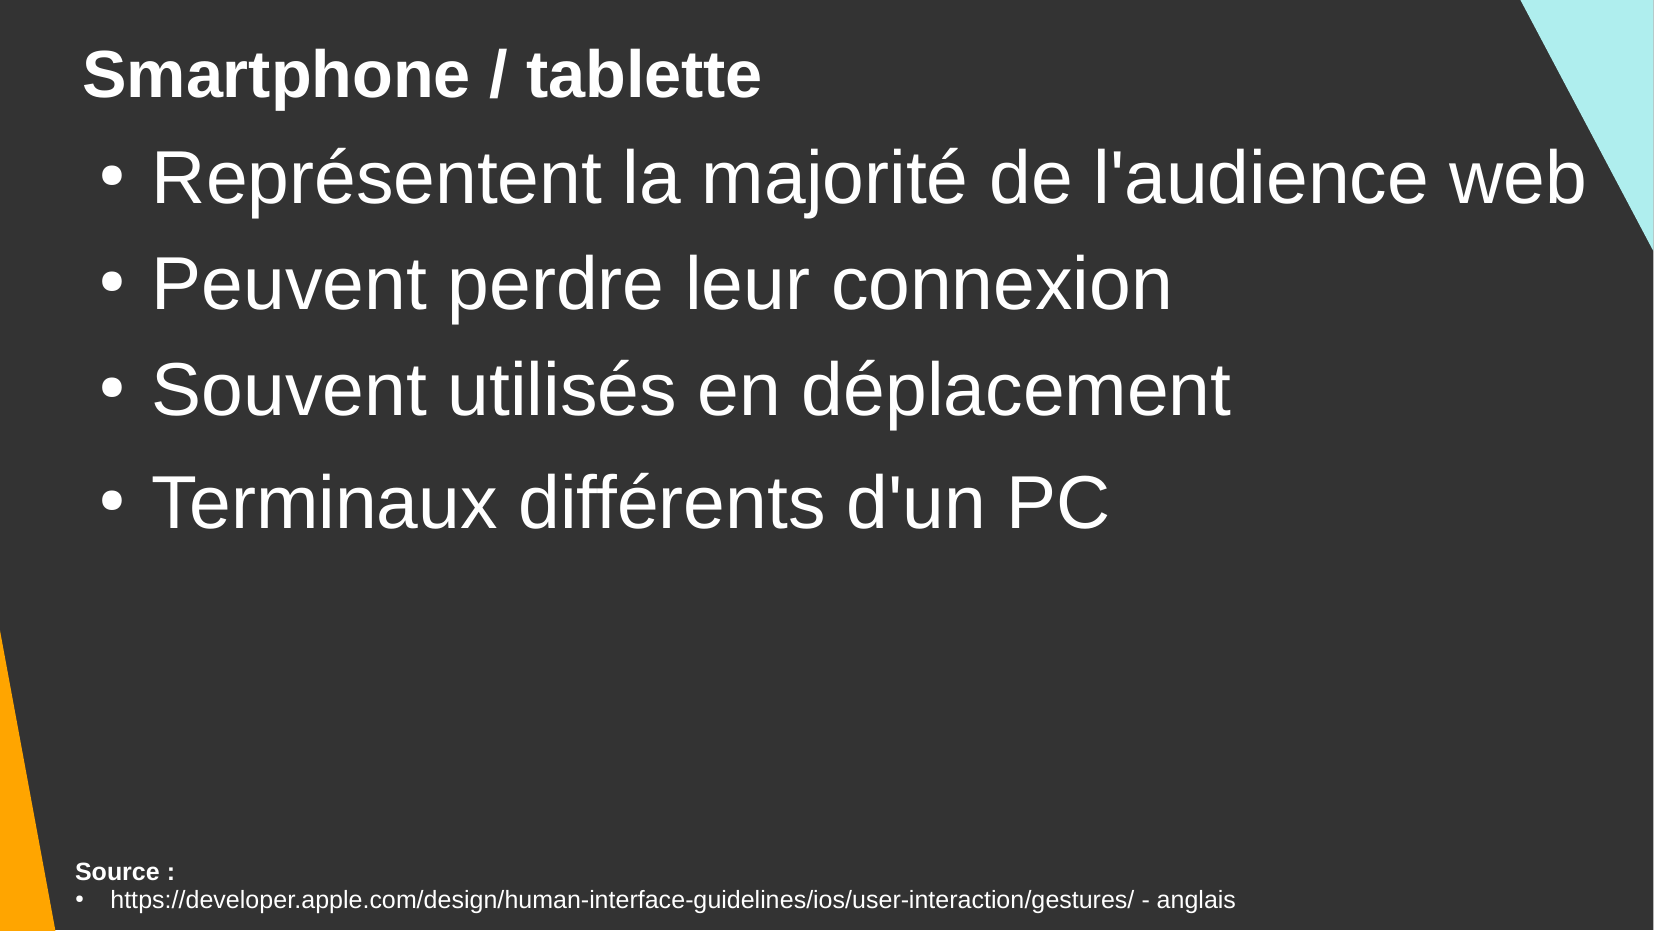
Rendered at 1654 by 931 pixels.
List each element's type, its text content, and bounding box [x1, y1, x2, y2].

list Représentent la majorité de l'audience web Peuvent perdre leur connexion Souvent utilisés en déplacement Terminaux différents d'un PC [80, 135, 1605, 842]
text_box [1520, 0, 1654, 253]
text_box Source : https://developer.apple.com/design/human-interface-guidelines/ios/user-interaction/gestures/ - anglais [60, 850, 1546, 931]
title Smartphone / tablette [82, 37, 1571, 114]
text_box [0, 630, 56, 931]
